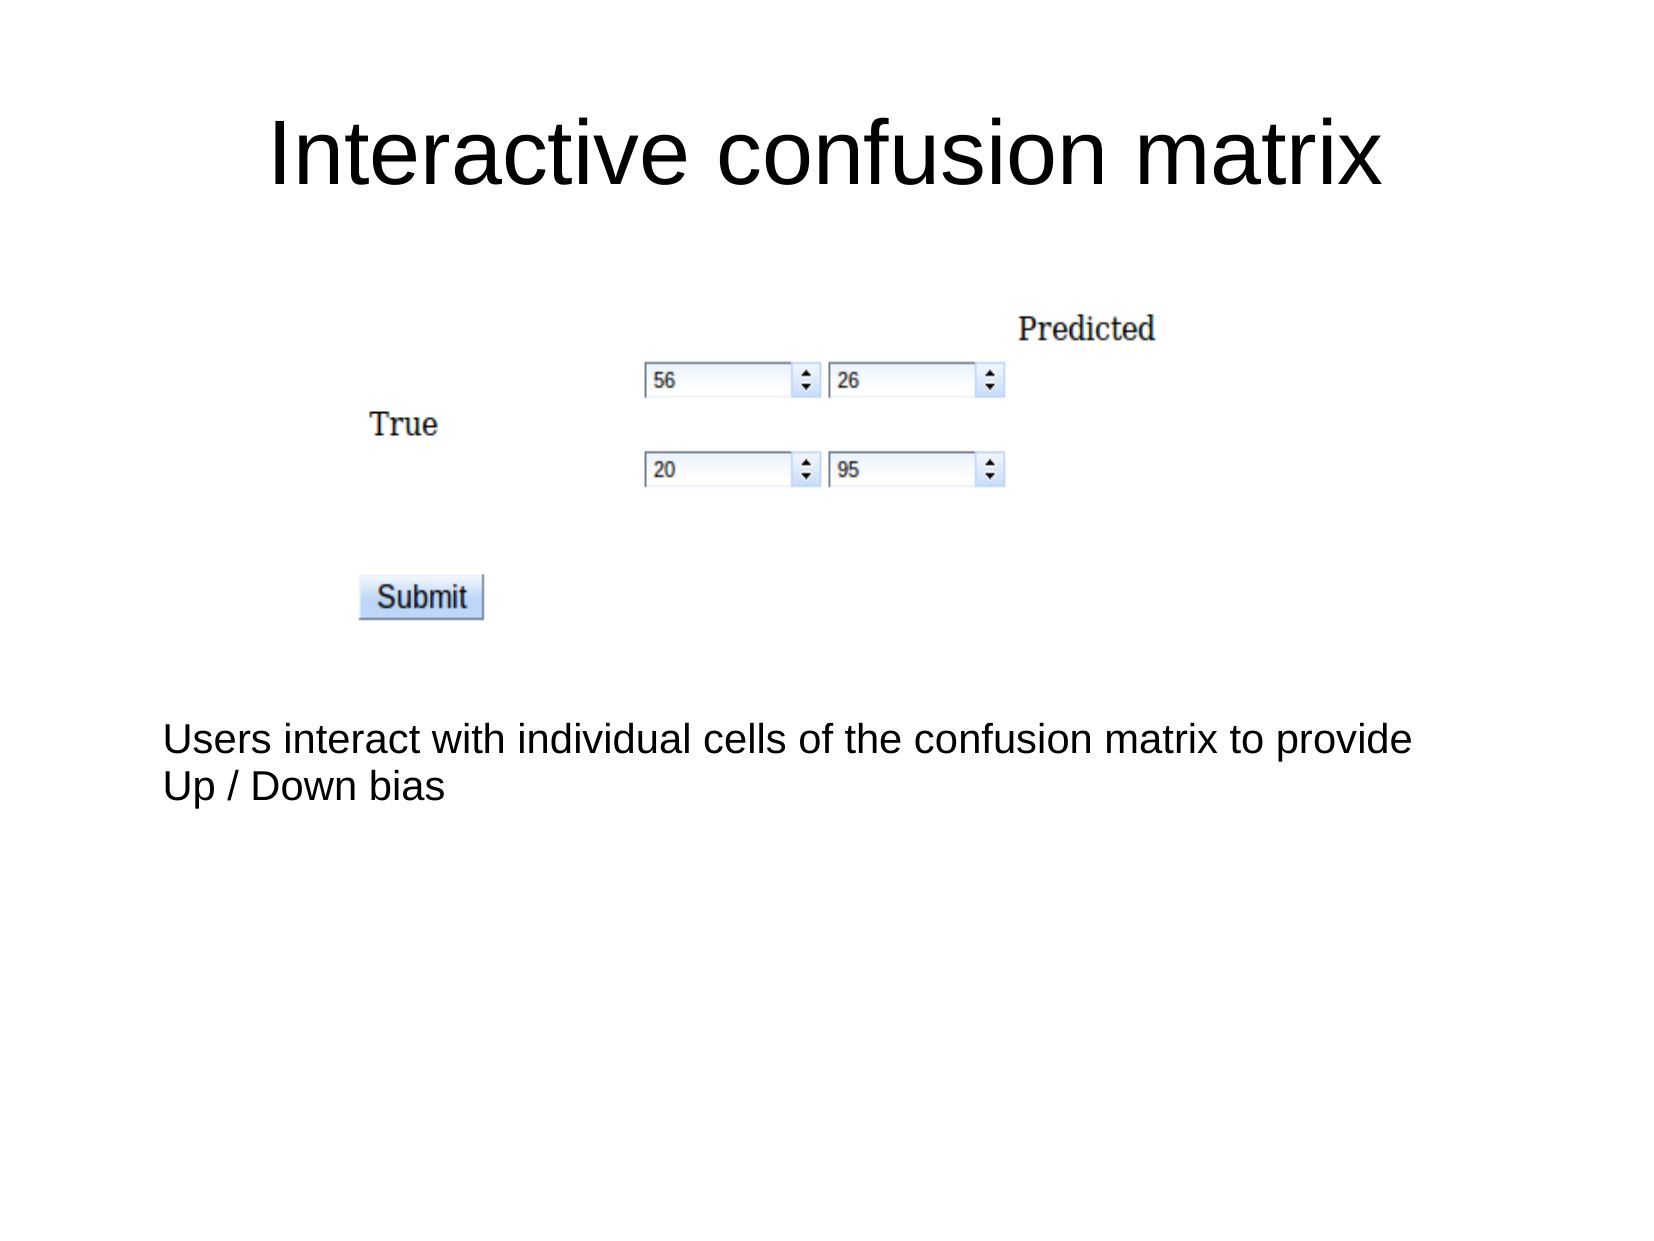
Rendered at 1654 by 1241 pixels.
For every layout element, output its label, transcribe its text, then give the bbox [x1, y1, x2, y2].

title Interactive confusion matrix [82, 49, 1571, 257]
text_box Users interact with individual cells of the confusion matrix to provide Up / Down bias [147, 708, 1477, 817]
picture [354, 295, 1227, 678]
